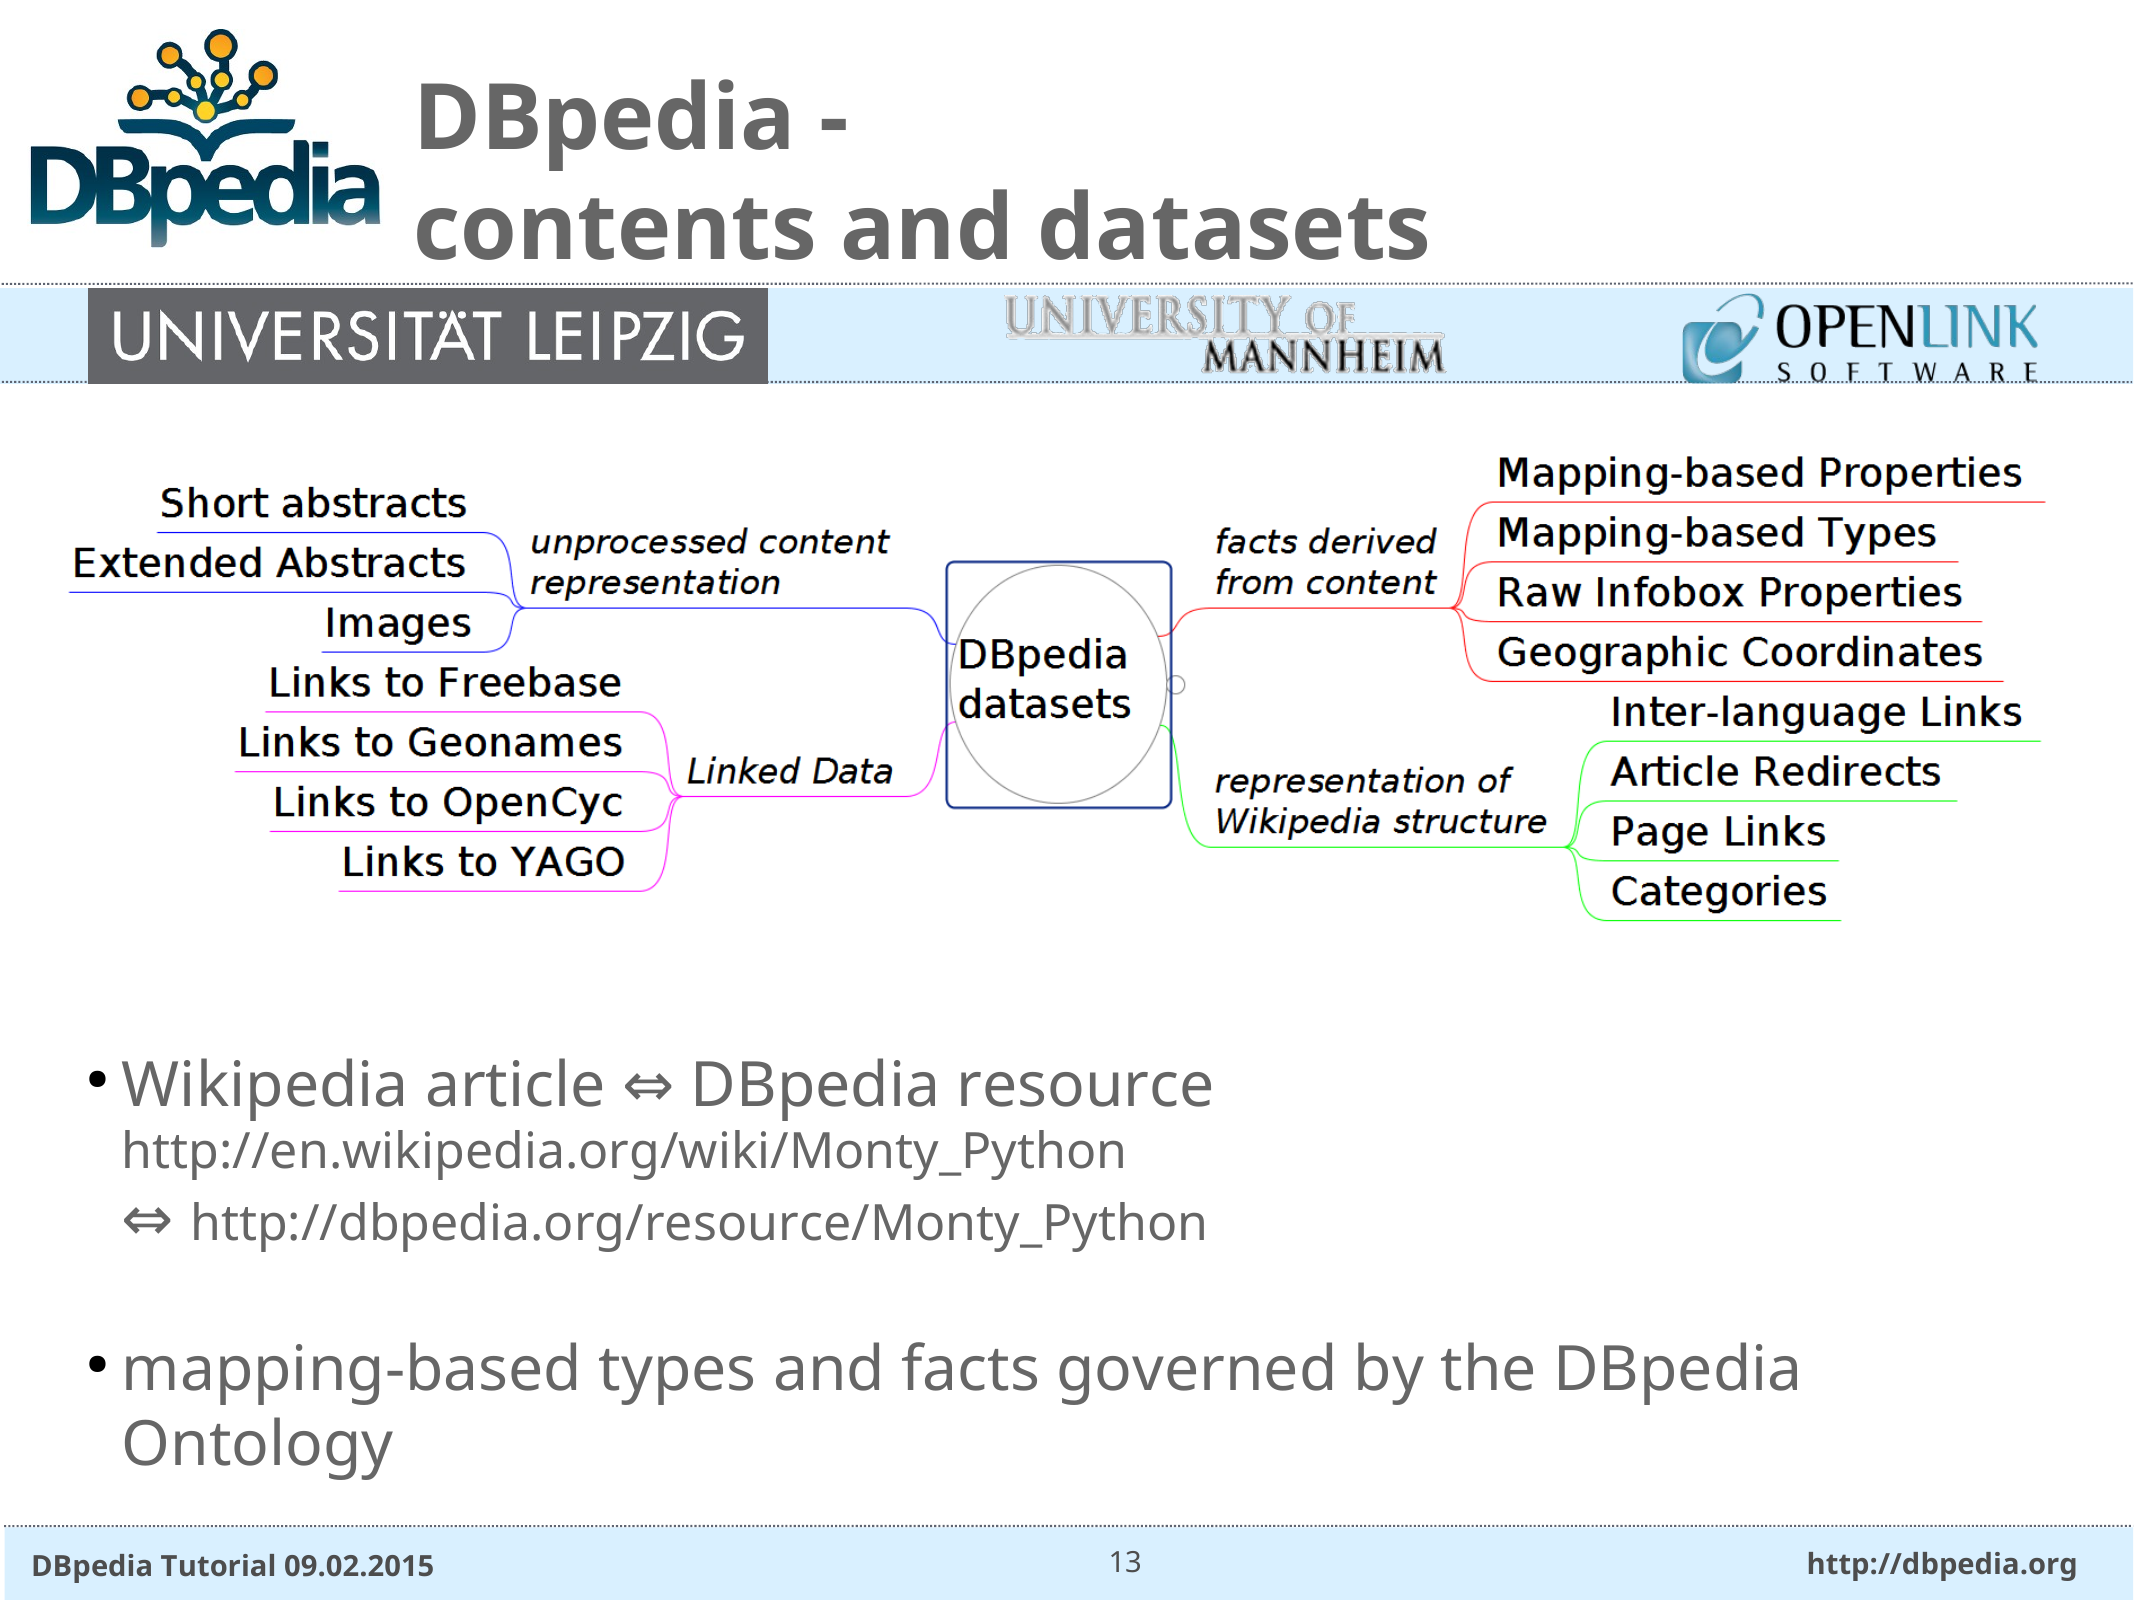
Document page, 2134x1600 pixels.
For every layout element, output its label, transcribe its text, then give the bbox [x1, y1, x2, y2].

picture [88, 288, 768, 384]
picture [1682, 293, 2038, 384]
text_box Wikipedia article ⇔ DBpedia resource http://en.wikipedia.org/wiki/Monty_Python ⇔ http://dbpedia.org/resource/Monty_Python mapping-based types and facts governed by the DBpedia Ontology [71, 1036, 2077, 1486]
picture [54, 426, 2073, 937]
title DBpedia - contents and datasets [413, 57, 2097, 278]
picture [1003, 295, 1447, 377]
picture [27, 29, 384, 250]
